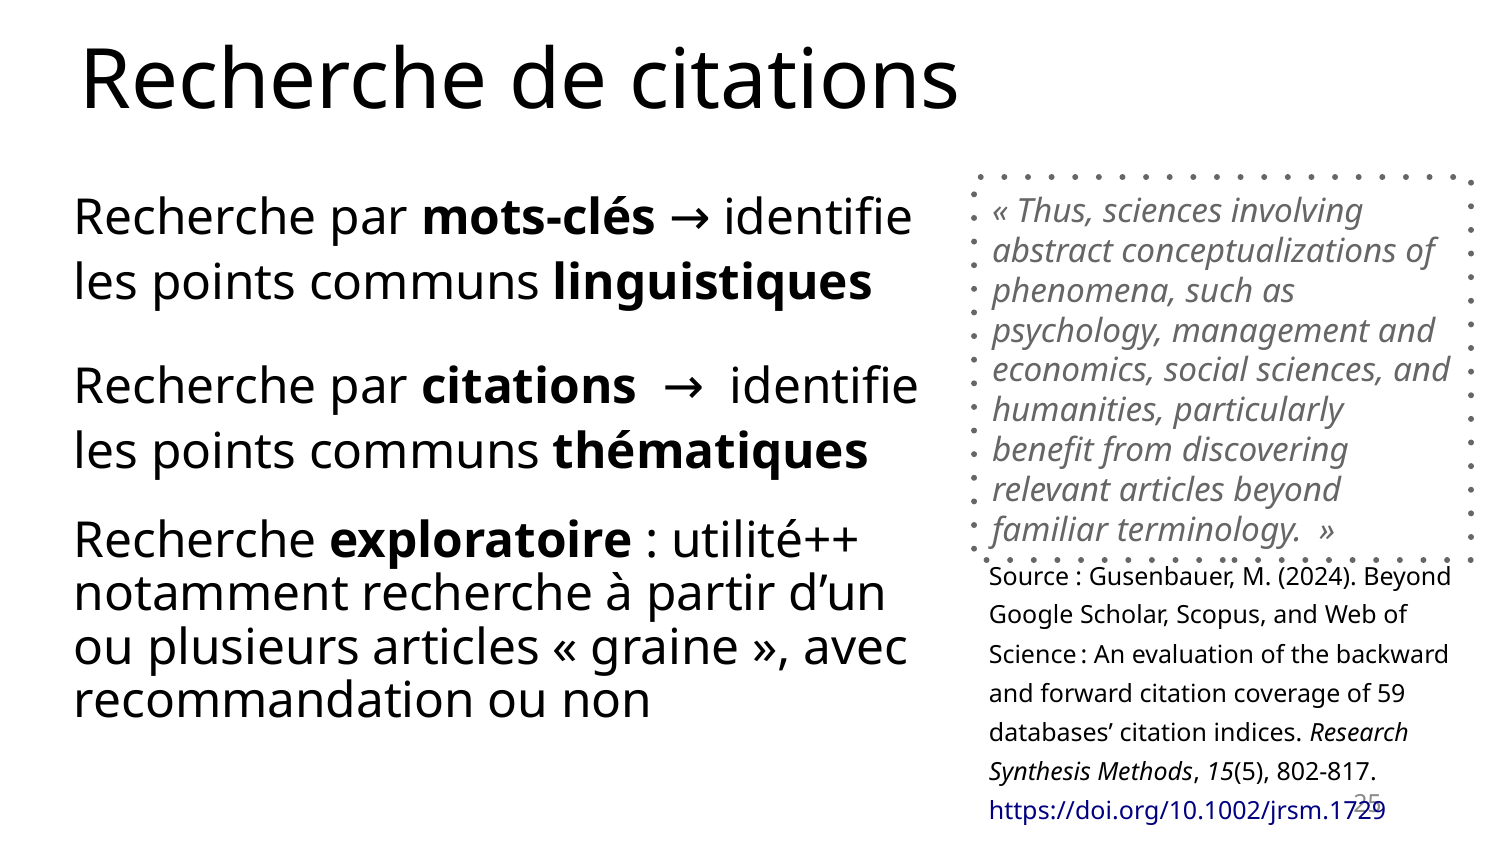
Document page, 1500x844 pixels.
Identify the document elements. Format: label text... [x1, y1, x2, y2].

text_box « Thus, sciences involving abstract conceptualizations of phenomena, such as psychology, management and economics, social sciences, and humanities, particularly benefit from discovering relevant articles beyond familiar terminology. » [974, 177, 1472, 545]
text_box Source : Gusenbauer, M. (2024). Beyond Google Scholar, Scopus, and Web of Science : An evaluation of the backward and forward citation coverage of 59 databases’ citation indices. Research Synthesis Methods, 15(5), 802‑817. https://doi.org/10.1002/jrsm.1729 [974, 545, 1477, 819]
list Recherche par mots-clés → identifie les points communs linguistiques Recherche par citations → identifie les points communs thématiques Recherche exploratoire : utilité++ notamment recherche à partir d’un ou plusieurs articles « graine », avec recommandation ou non [58, 171, 945, 821]
title Recherche de citations [64, 0, 1359, 164]
